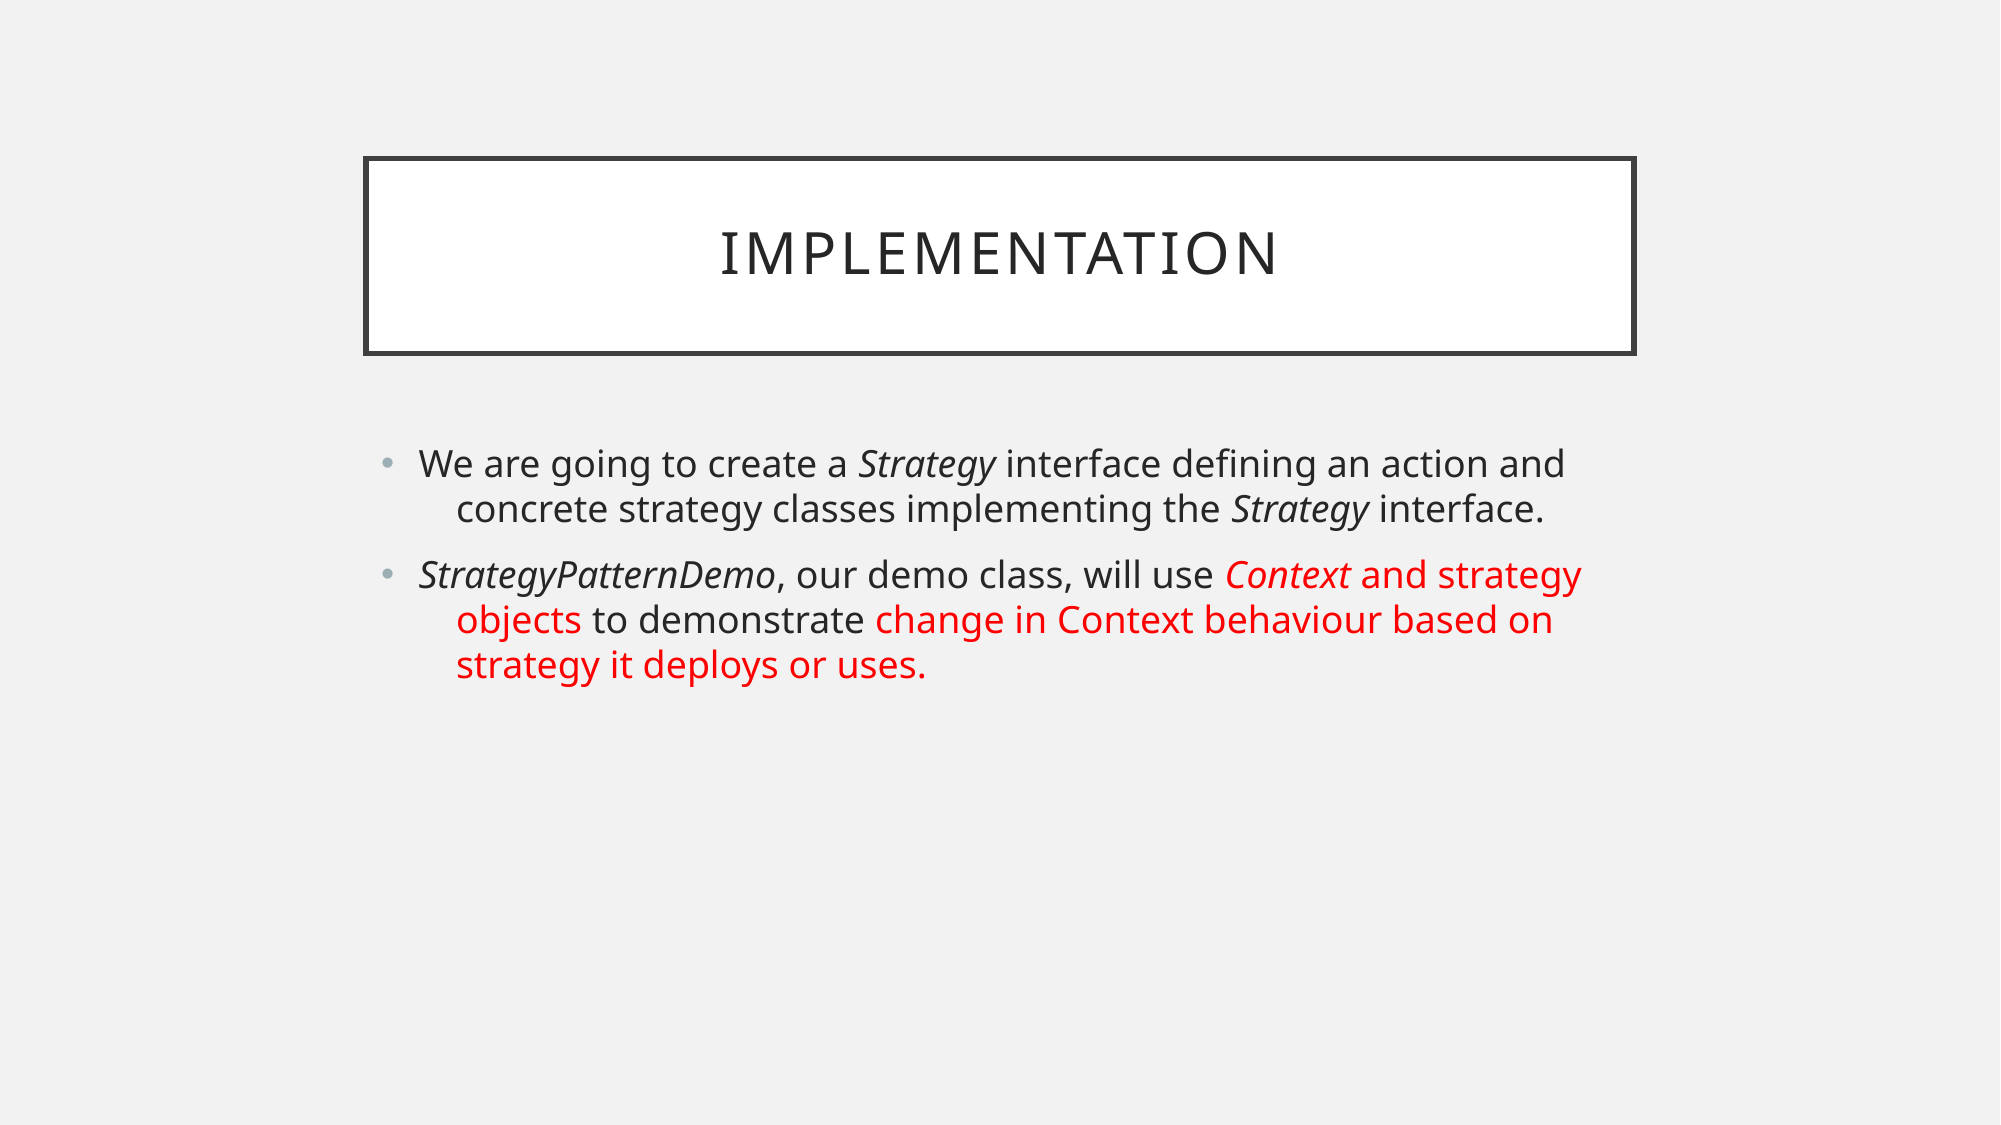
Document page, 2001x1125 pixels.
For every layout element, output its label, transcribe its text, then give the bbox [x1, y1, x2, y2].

title Implementation [366, 158, 1634, 354]
list We are going to create a Strategy interface defining an action and concrete strategy classes implementing the Strategy interface. StrategyPatternDemo, our demo class, will use Context and strategy objects to demonstrate change in Context behaviour based on strategy it deploys or uses. [366, 432, 1634, 942]
